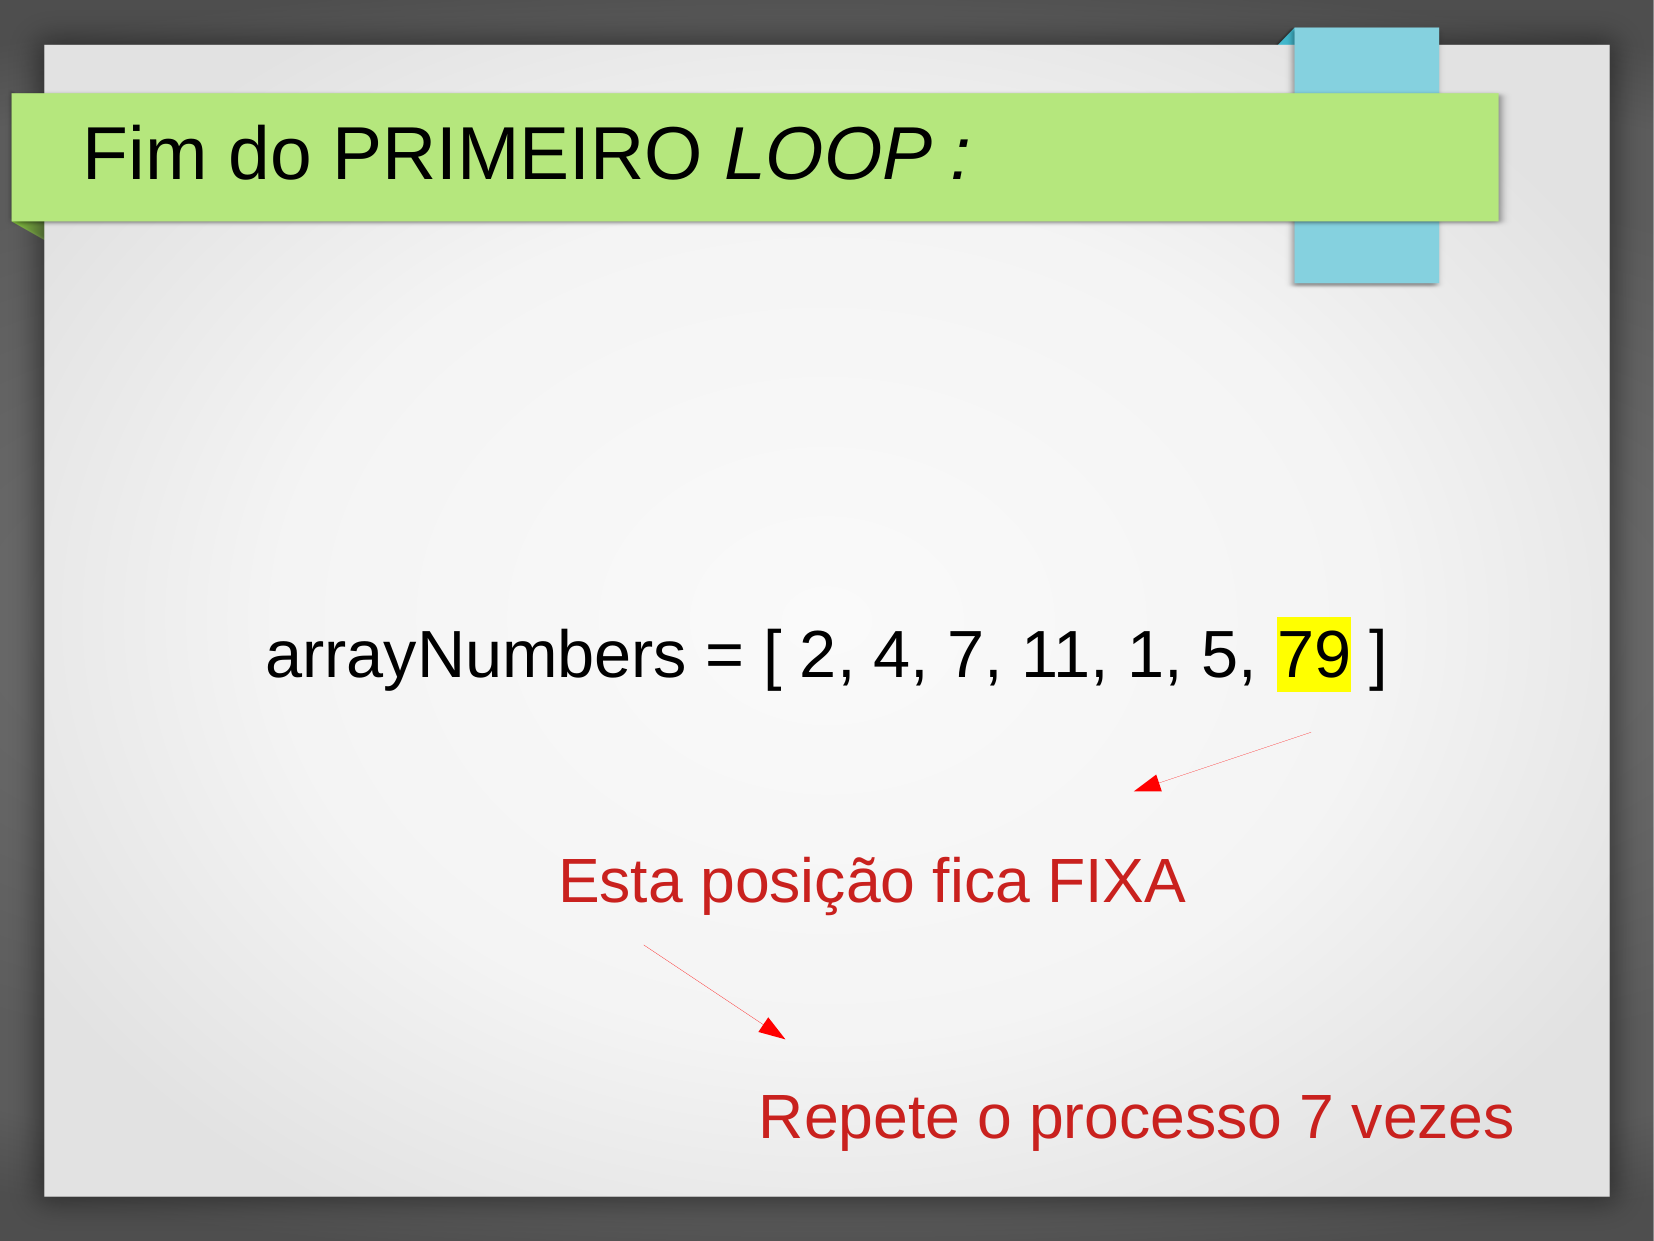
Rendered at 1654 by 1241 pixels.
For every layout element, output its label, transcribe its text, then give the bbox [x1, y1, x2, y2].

subtitle arrayNumbers = [ 2, 4, 7, 11, 1, 5, 79 ] [82, 295, 1571, 1015]
text_box Esta posição fica FIXA [543, 838, 1288, 993]
text_box Repete o processo 7 vezes [744, 1074, 1583, 1230]
title Fim do PRIMEIRO LOOP : [82, 94, 1264, 213]
picture [0, 0, 1654, 1241]
